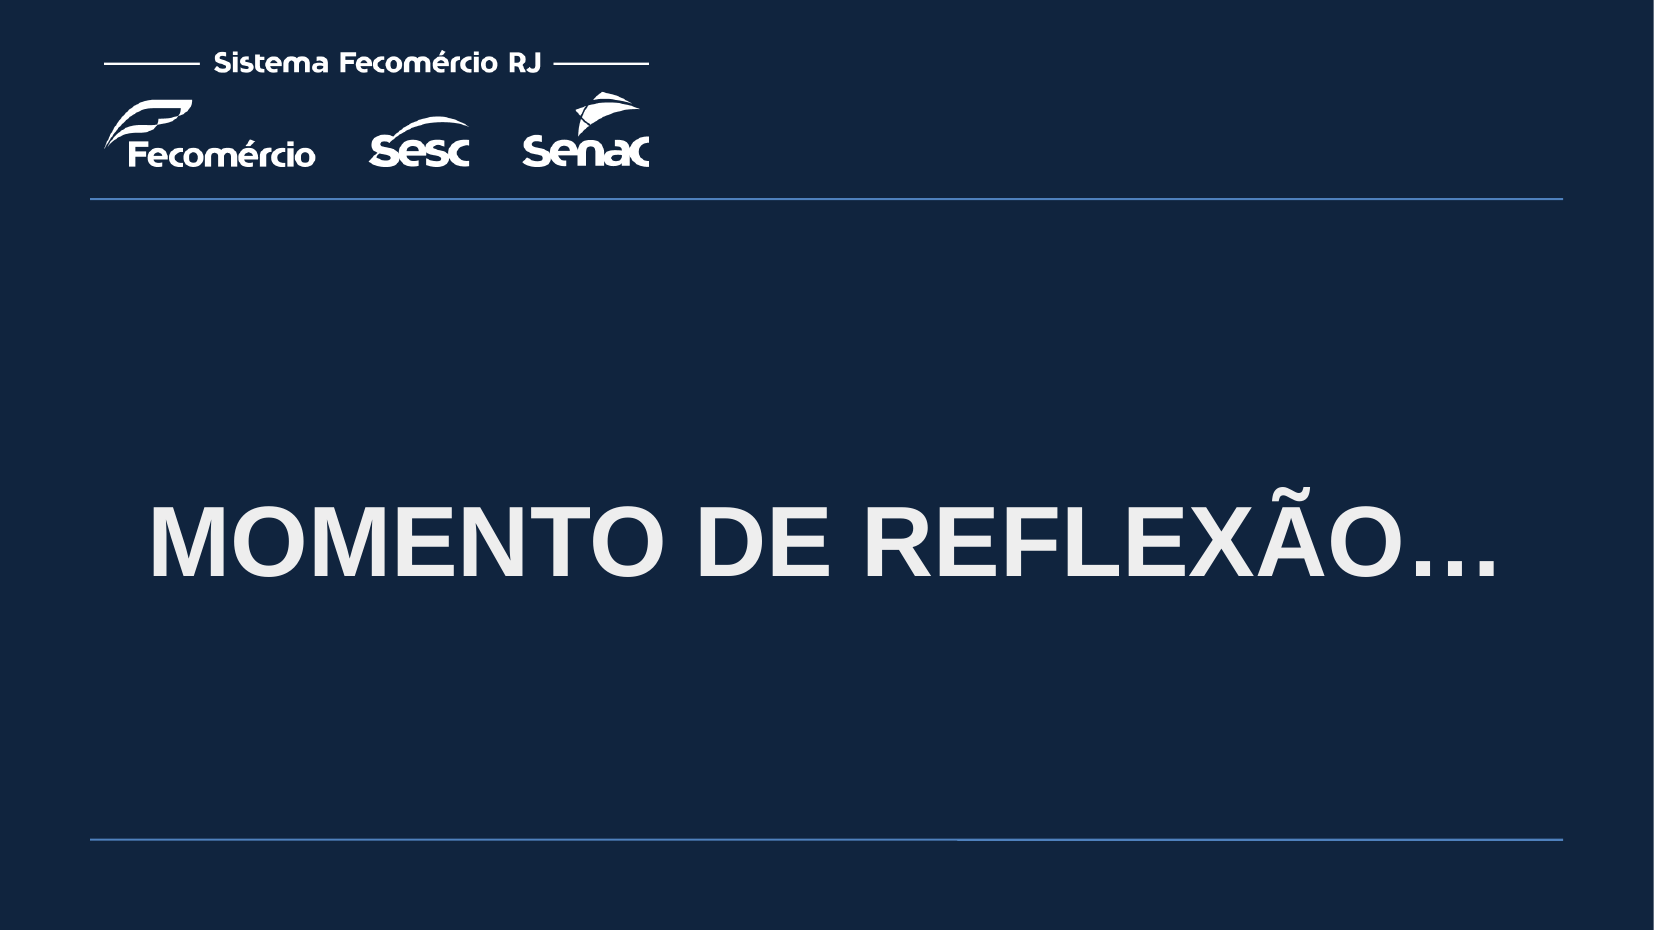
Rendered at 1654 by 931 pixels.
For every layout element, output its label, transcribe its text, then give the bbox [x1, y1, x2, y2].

text_box MOMENTO DE REFLEXÃO… [94, 206, 1559, 836]
picture [104, 50, 649, 167]
